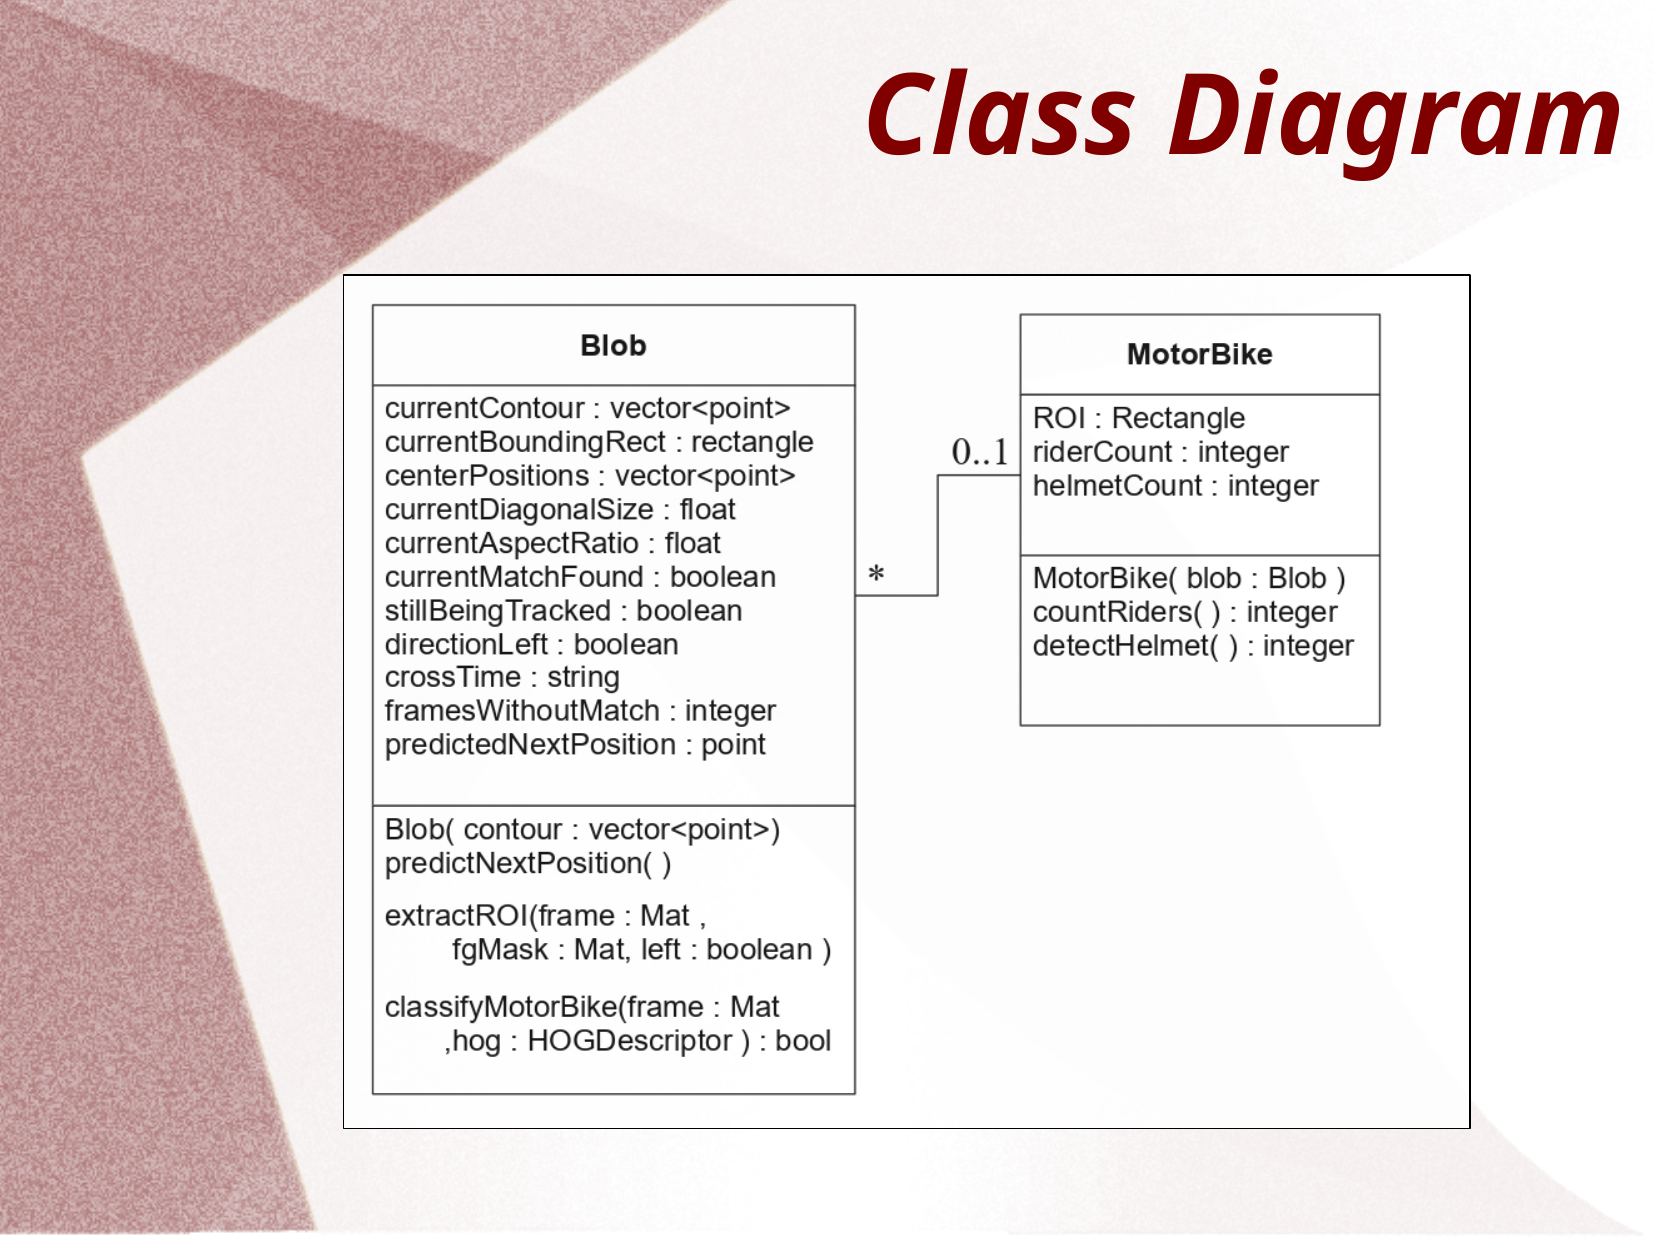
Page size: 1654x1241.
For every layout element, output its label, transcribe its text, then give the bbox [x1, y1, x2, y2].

title Class Diagram [444, 51, 1626, 170]
picture [0, 0, 1654, 1241]
